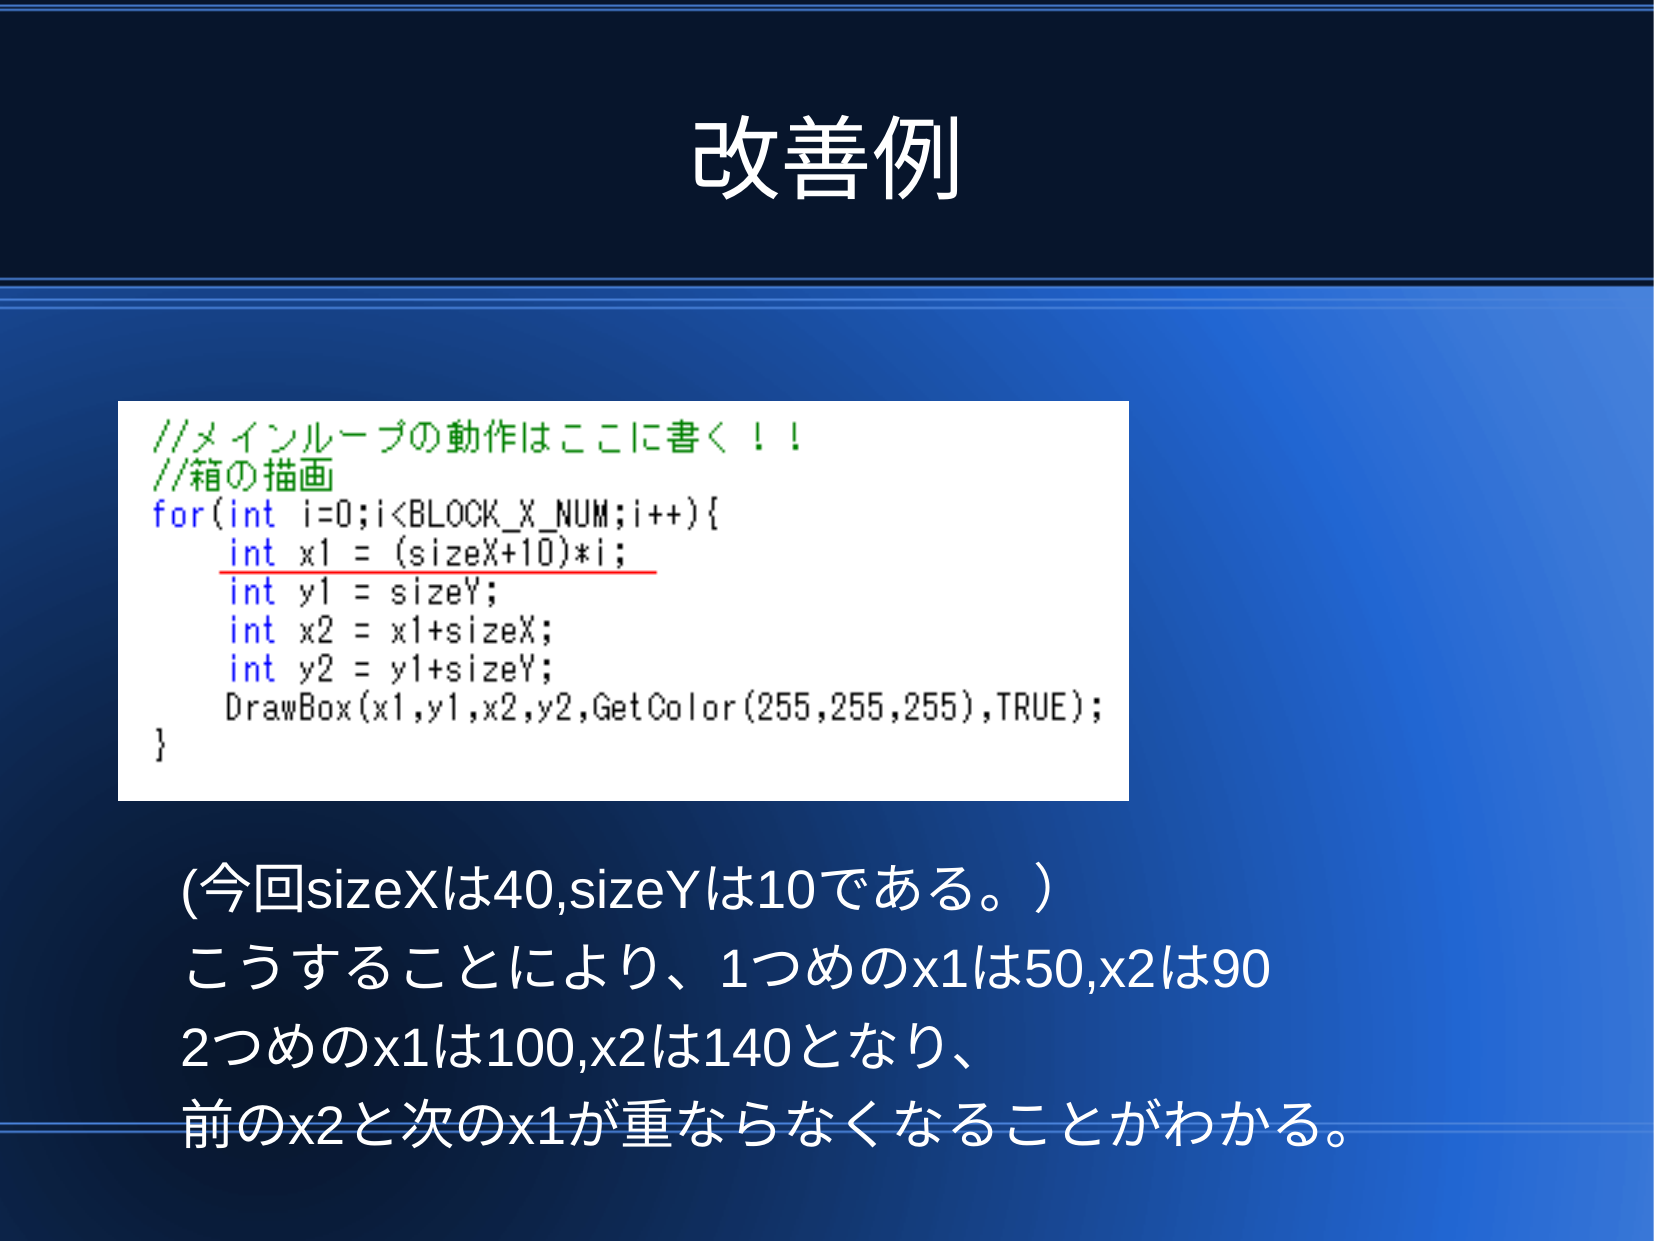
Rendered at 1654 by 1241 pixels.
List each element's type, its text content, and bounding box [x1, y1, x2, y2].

title 改善例 [82, 49, 1571, 257]
picture [0, 0, 1654, 1241]
text_box (今回sizeXは40,sizeYは10である。） こうすることにより、1つめのx1は50,x2は90 2つめのx1は100,x2は140となり、 前のx2と次のx1が重ならなくなることがわかる。 [165, 838, 1277, 1096]
